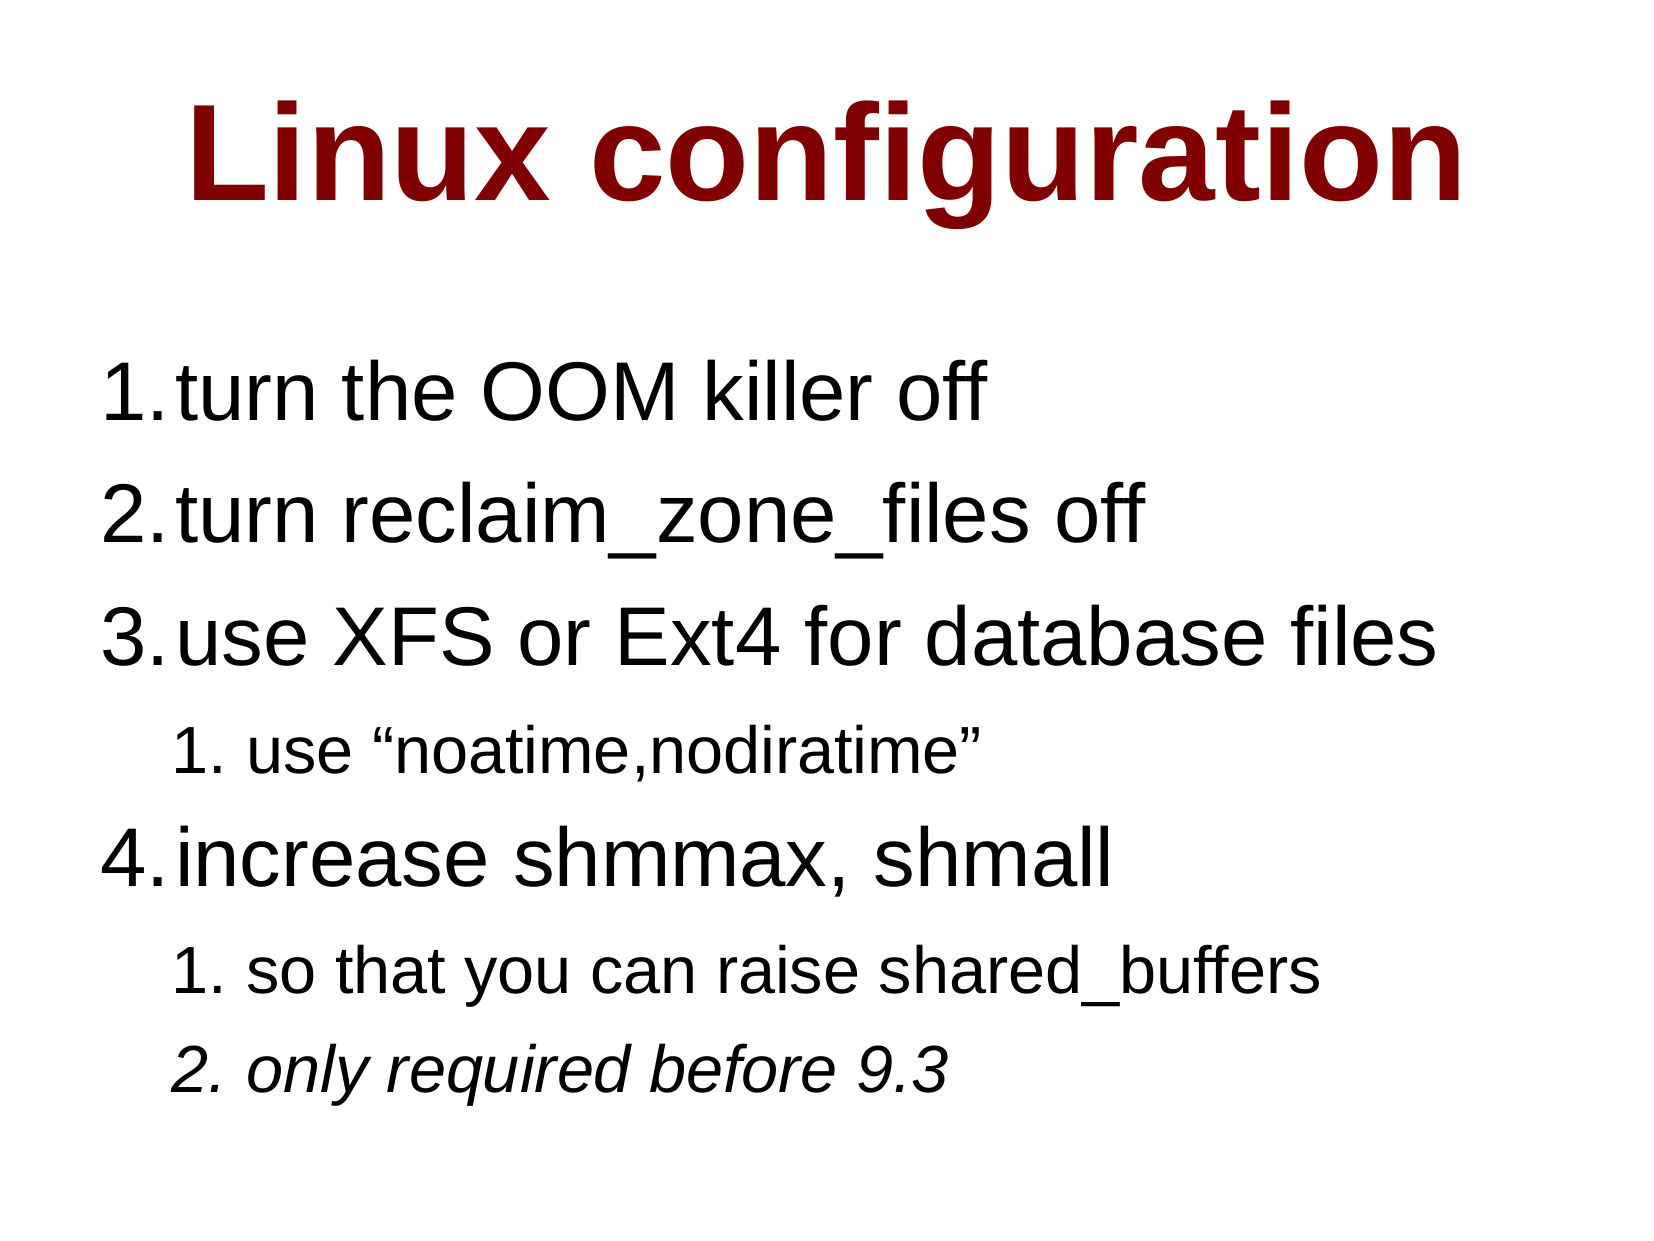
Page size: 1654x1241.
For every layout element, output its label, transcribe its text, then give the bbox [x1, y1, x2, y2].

list turn the OOM killer off turn reclaim_zone_files off use XFS or Ext4 for database files use “noatime,nodiratime” increase shmmax, shmall so that you can raise shared_buffers only required before 9.3 [82, 345, 1571, 1107]
title Linux configuration [82, 56, 1571, 250]
